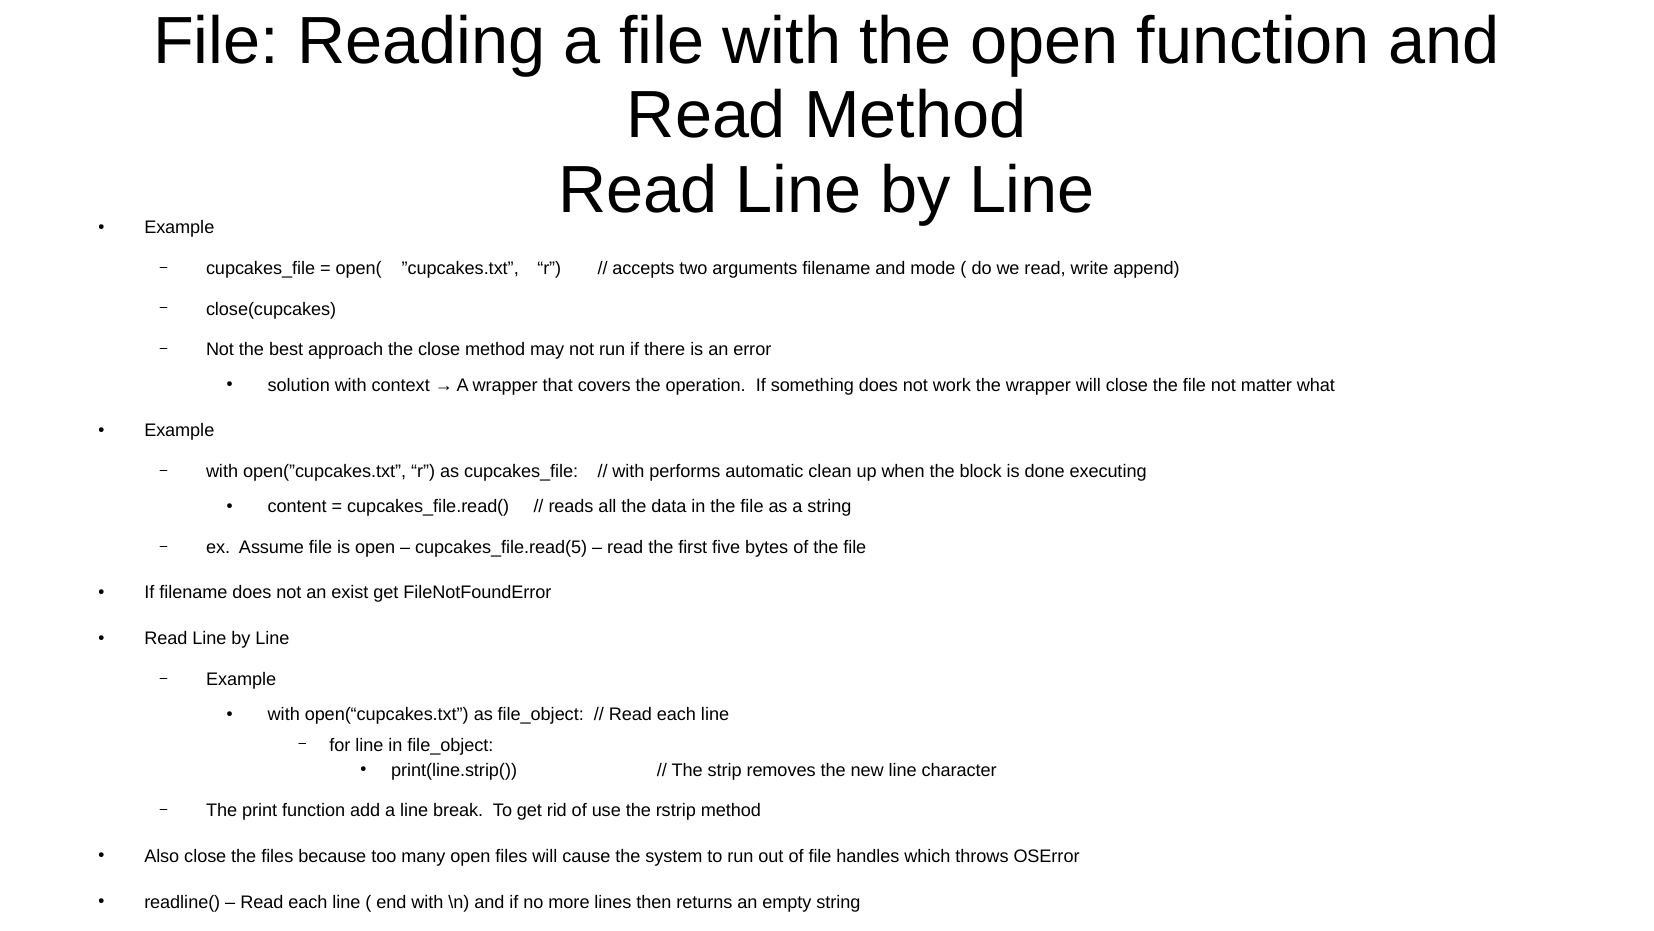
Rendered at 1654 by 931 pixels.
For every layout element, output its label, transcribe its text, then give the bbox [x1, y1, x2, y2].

title File: Reading a file with the open function and Read Method Read Line by Line [82, 2, 1571, 217]
list Example cupcakes_file = open( ”cupcakes.txt”, “r”) // accepts two arguments filename and mode ( do we read, write append) close(cupcakes) Not the best approach the close method may not run if there is an error solution with context → A wrapper that covers the operation. If something does not work the wrapper will close the file not matter what Example with open(”cupcakes.txt”, “r”) as cupcakes_file: // with performs automatic clean up when the block is done executing content = cupcakes_file.read() // reads all the data in the file as a string ex. Assume file is open – cupcakes_file.read(5) – read the first five bytes of the file If filename does not an exist get FileNotFoundError Read Line by Line Example with open(“cupcakes.txt”) as file_object: // Read each line for line in file_object: print(line.strip()) // The strip removes the new line character The print function add a line break. To get rid of use the rstrip method Also close the files because too many open files will cause the system to run out of file handles which throws OSError readline() – Read each line ( end with \n) and if no more lines then returns an empty string [82, 217, 1621, 916]
